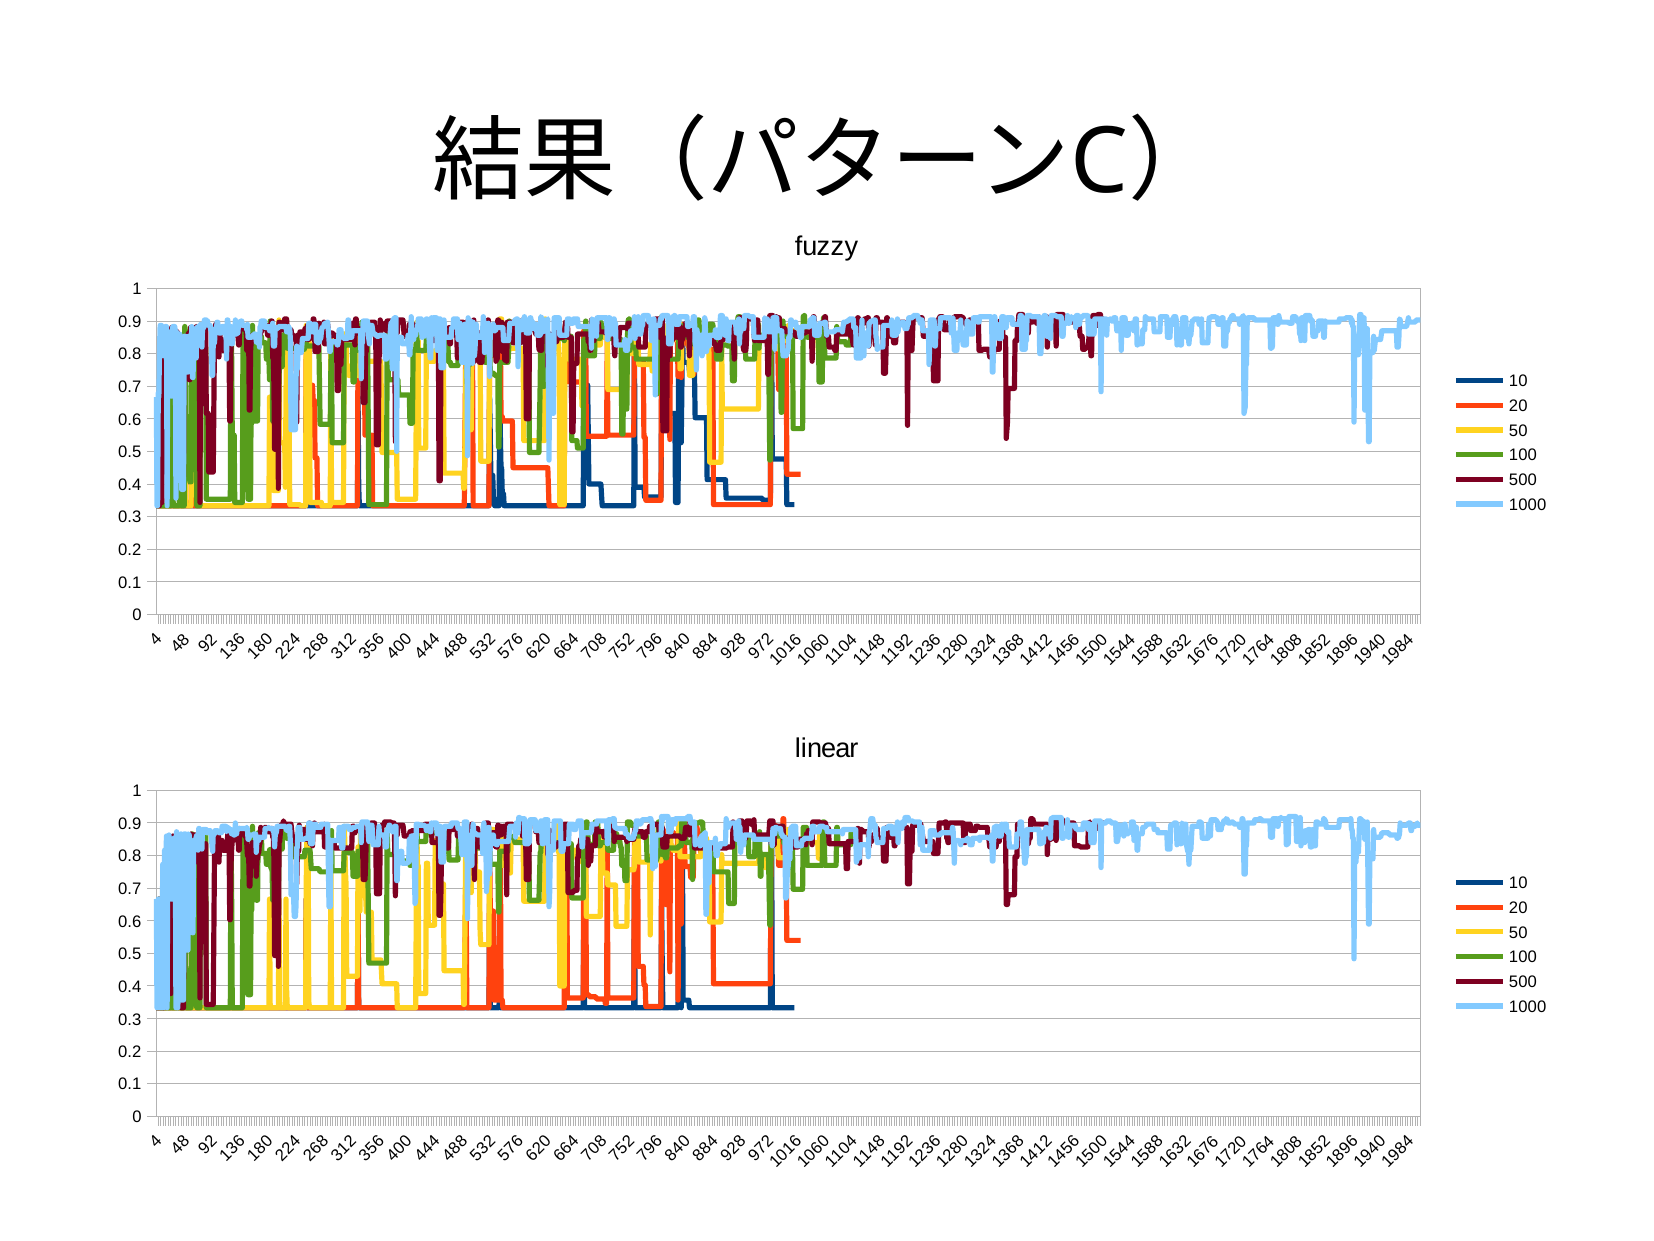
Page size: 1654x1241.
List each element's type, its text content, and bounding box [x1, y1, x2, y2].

chart [88, 708, 1565, 1181]
chart [88, 206, 1565, 679]
title 結果（パターンC） [82, 56, 1571, 250]
